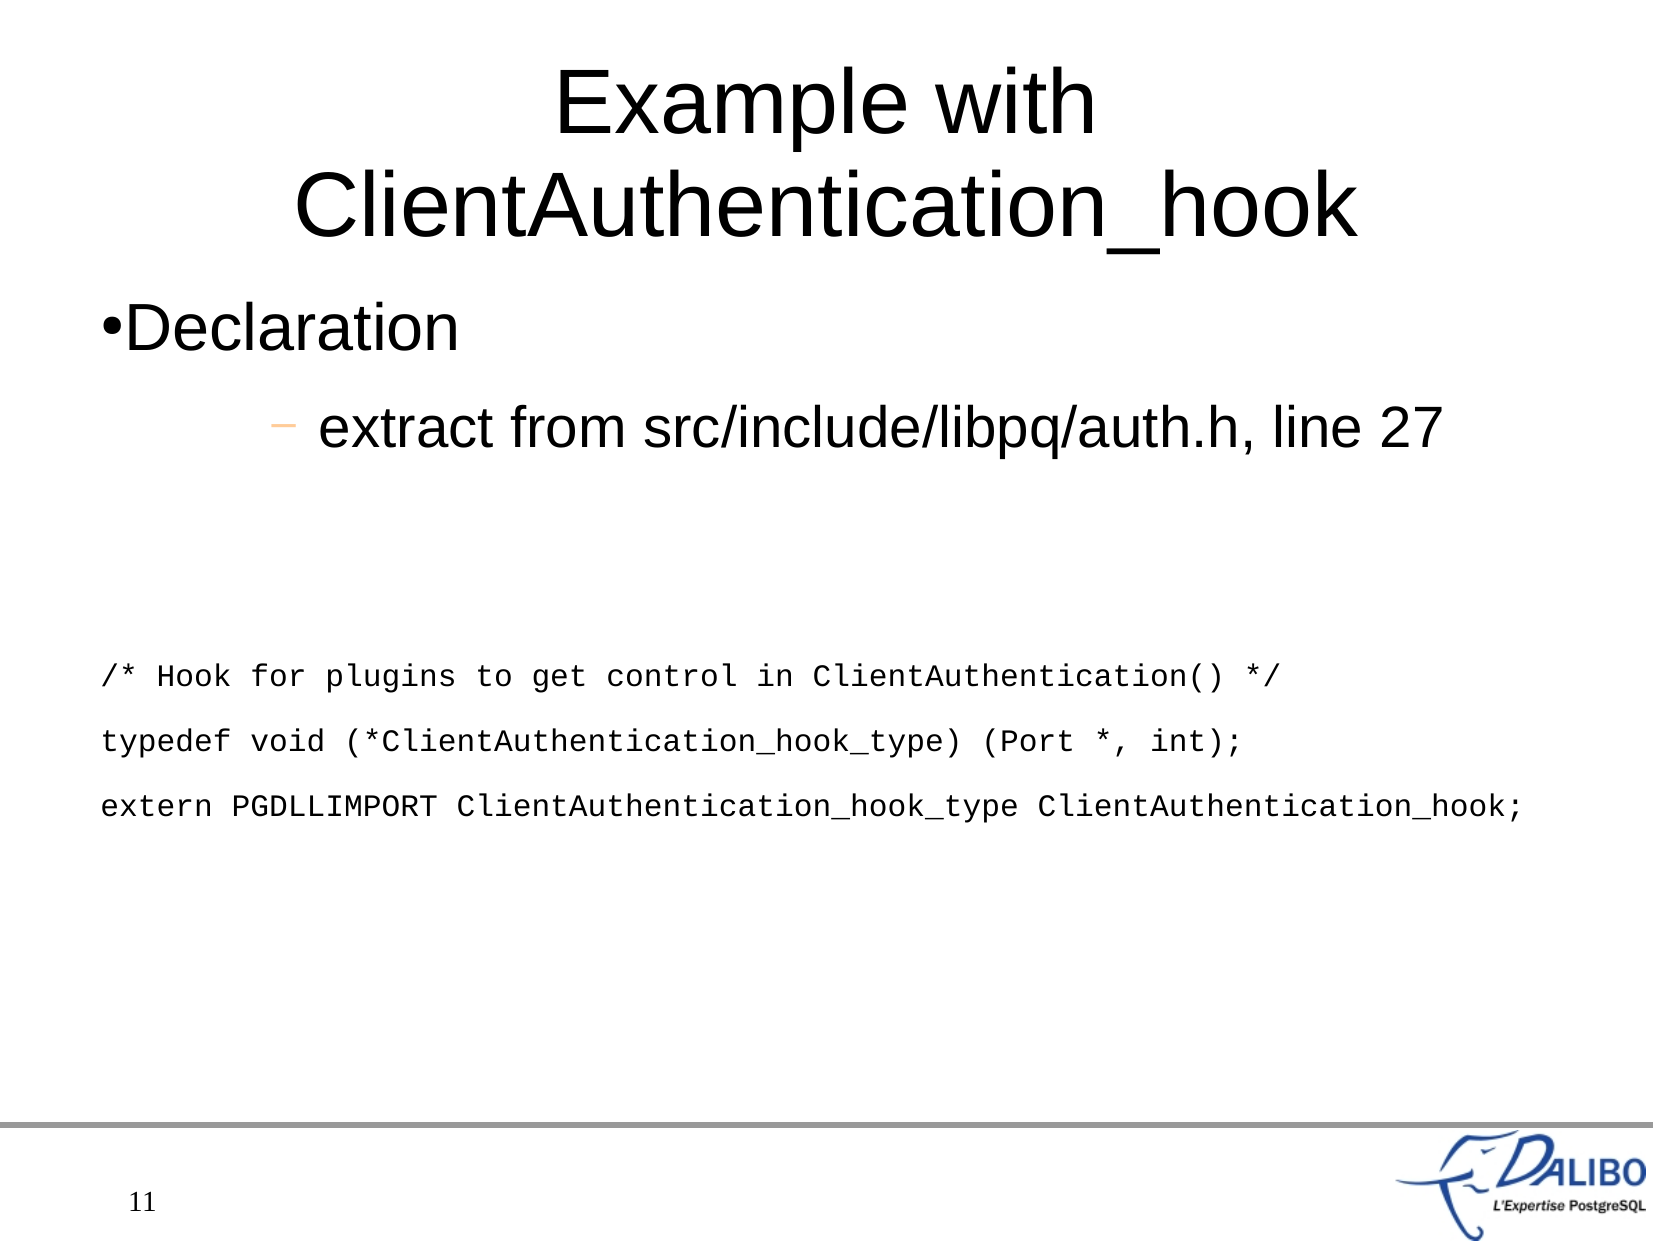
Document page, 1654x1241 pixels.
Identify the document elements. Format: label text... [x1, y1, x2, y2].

title Example with ClientAuthentication_hook [82, 49, 1571, 257]
picture [1395, 1130, 1646, 1241]
list Declaration extract from src/include/libpq/auth.h, line 27 /* Hook for plugins to get control in ClientAuthentication() */ typedef void (*ClientAuthentication_hook_type) (Port *, int); extern PGDLLIMPORT ClientAuthentication_hook_type ClientAuthentication_hook; [82, 290, 1571, 1109]
